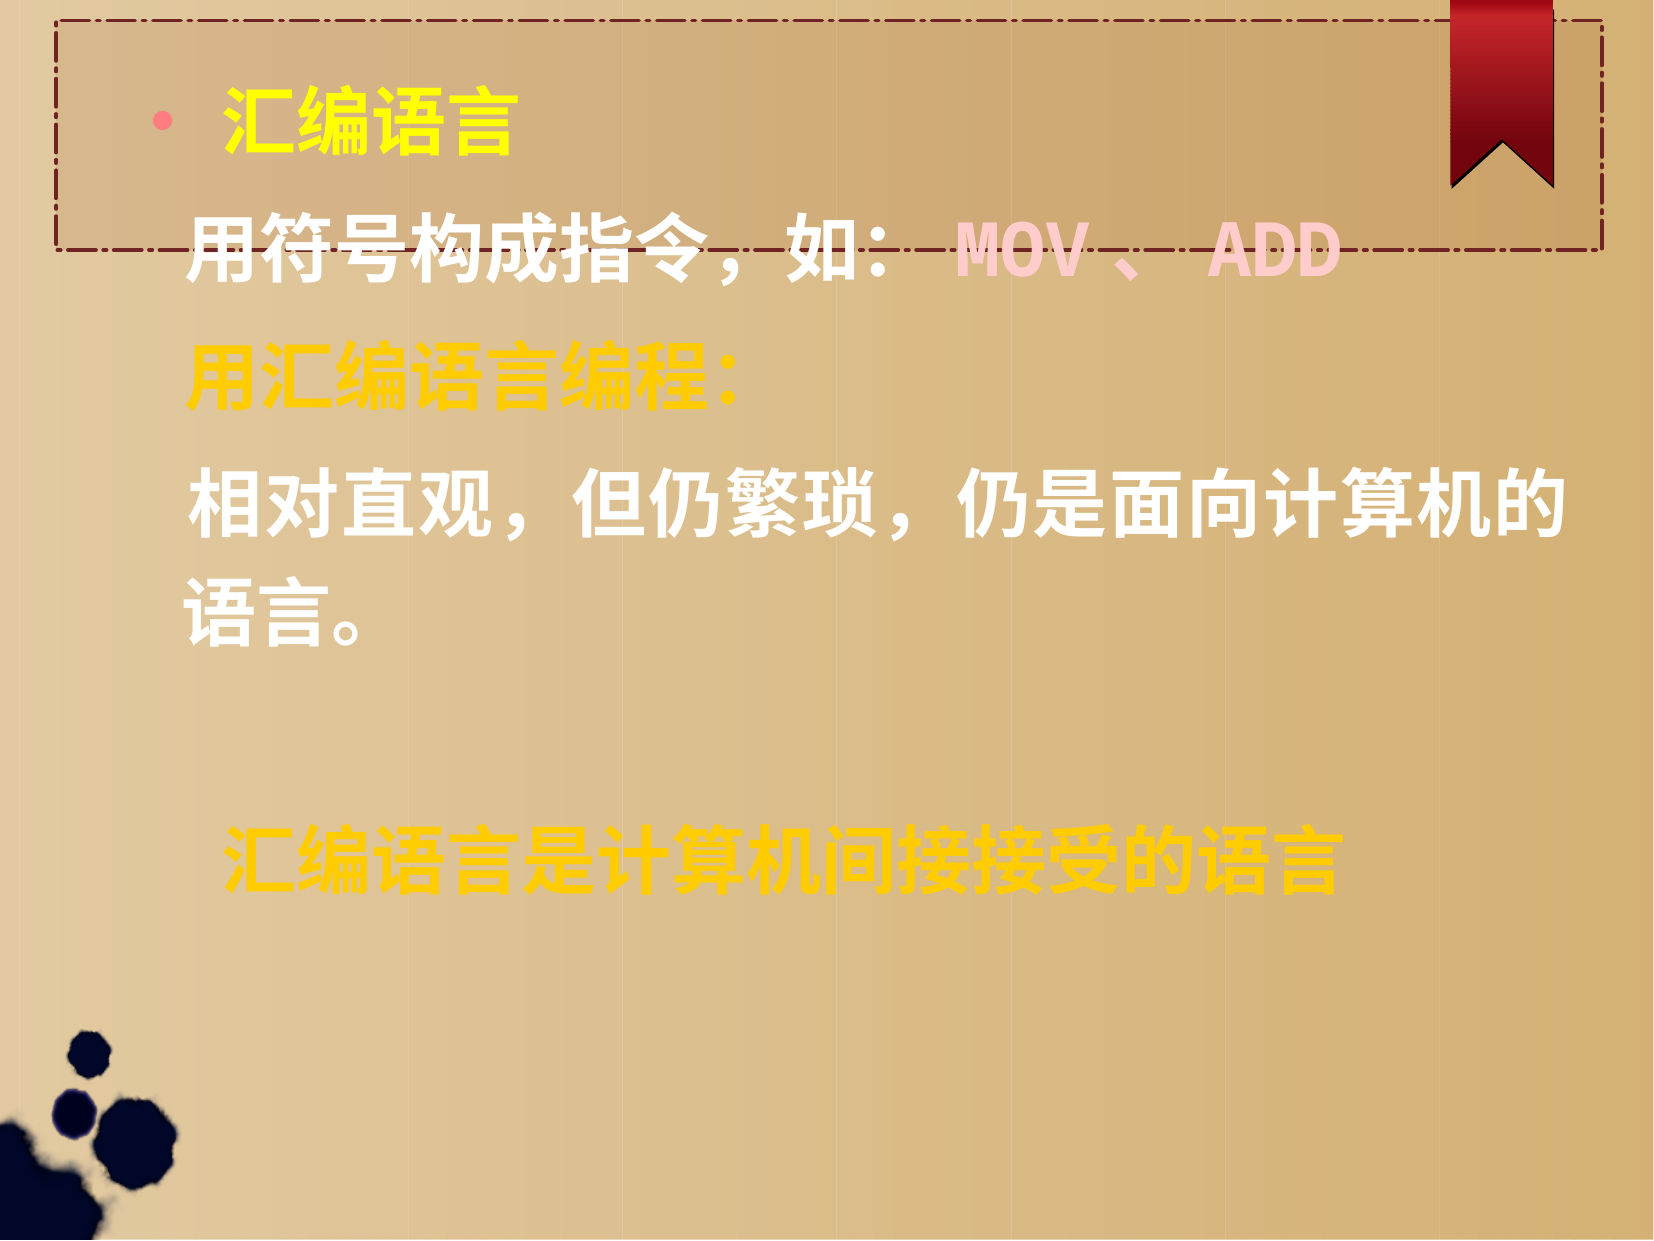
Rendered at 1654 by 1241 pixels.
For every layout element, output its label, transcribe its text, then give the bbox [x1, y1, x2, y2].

list •汇编语言 用符号构成指令，如：MOV、ADD 用汇编语言编程： 相对直观，但仍繁琐，仍是面向计算机的语言。 汇编语言是计算机间接接受的语言 [110, 55, 1585, 1117]
